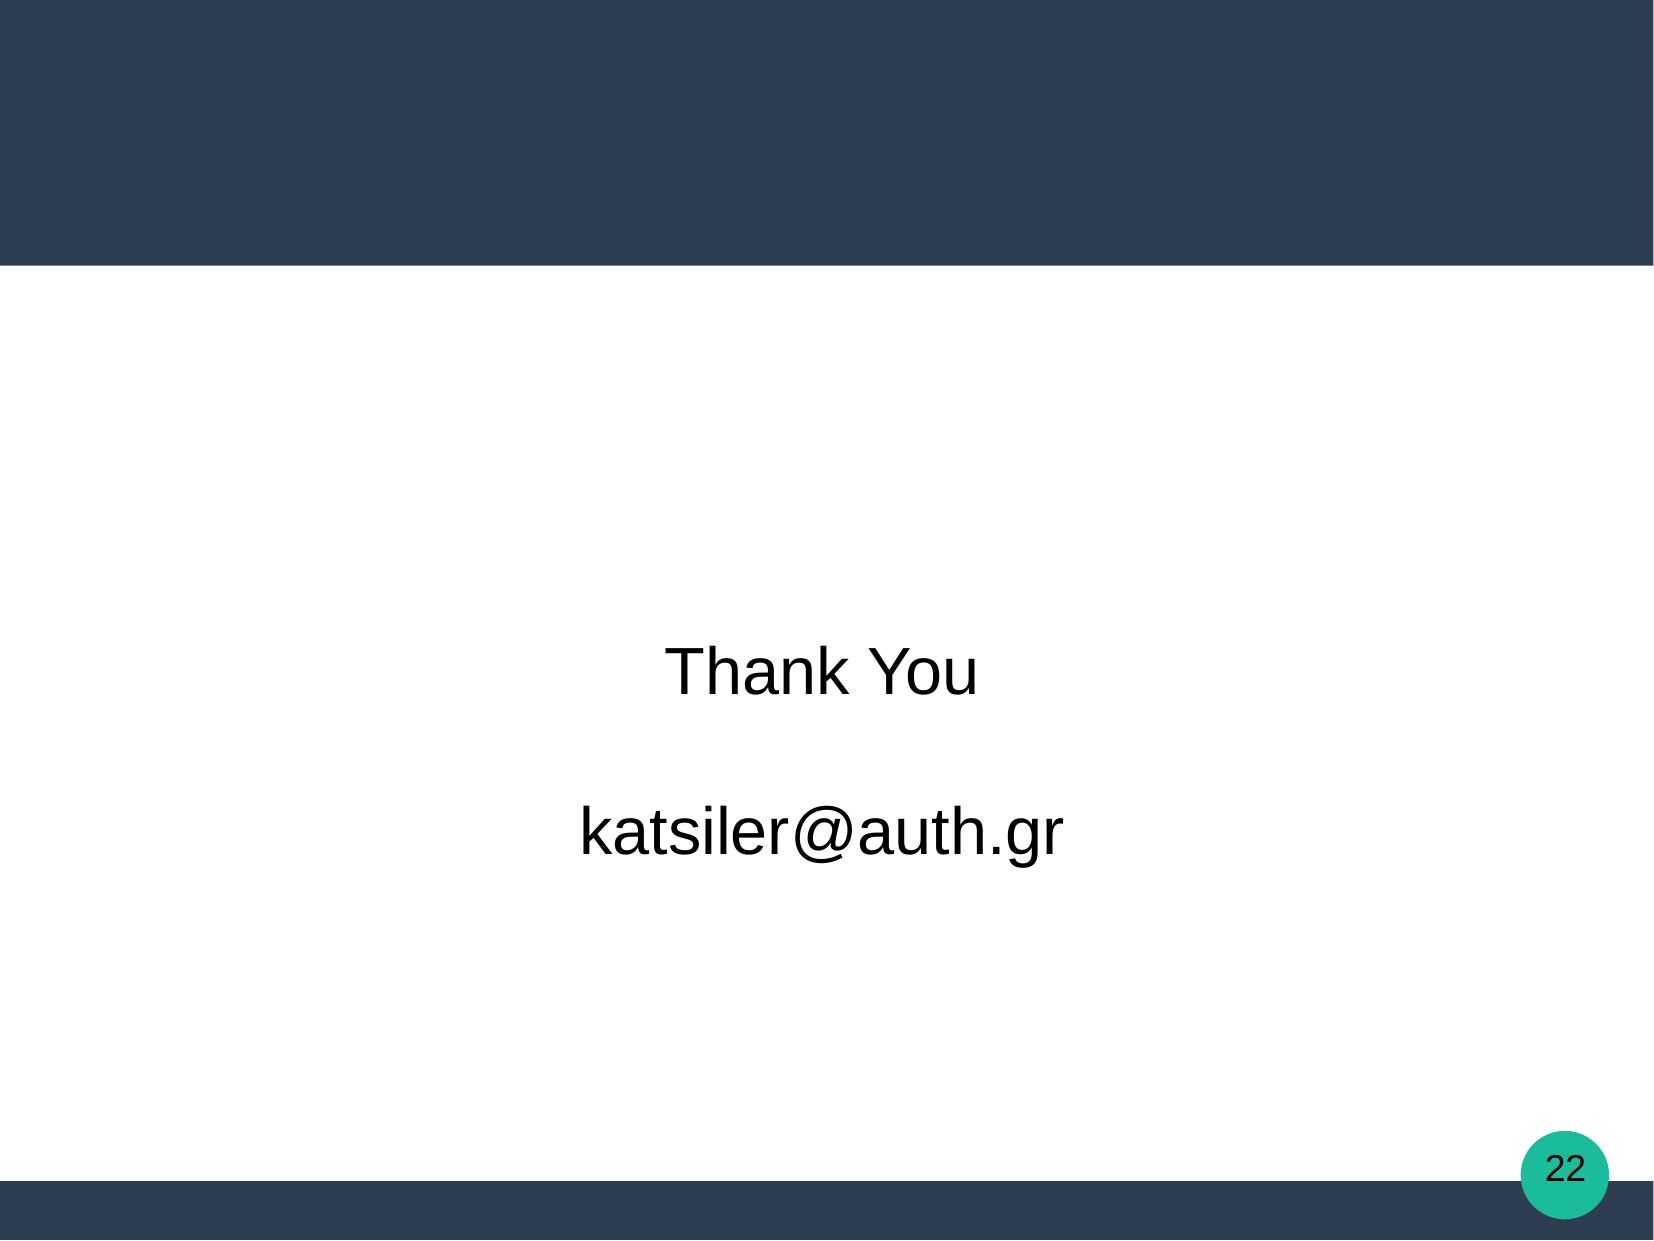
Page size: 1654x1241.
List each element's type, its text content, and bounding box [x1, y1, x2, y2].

text_box Thank You katsiler@auth.gr [54, 351, 1590, 1080]
text_box <number> [1530, 1140, 1654, 1223]
